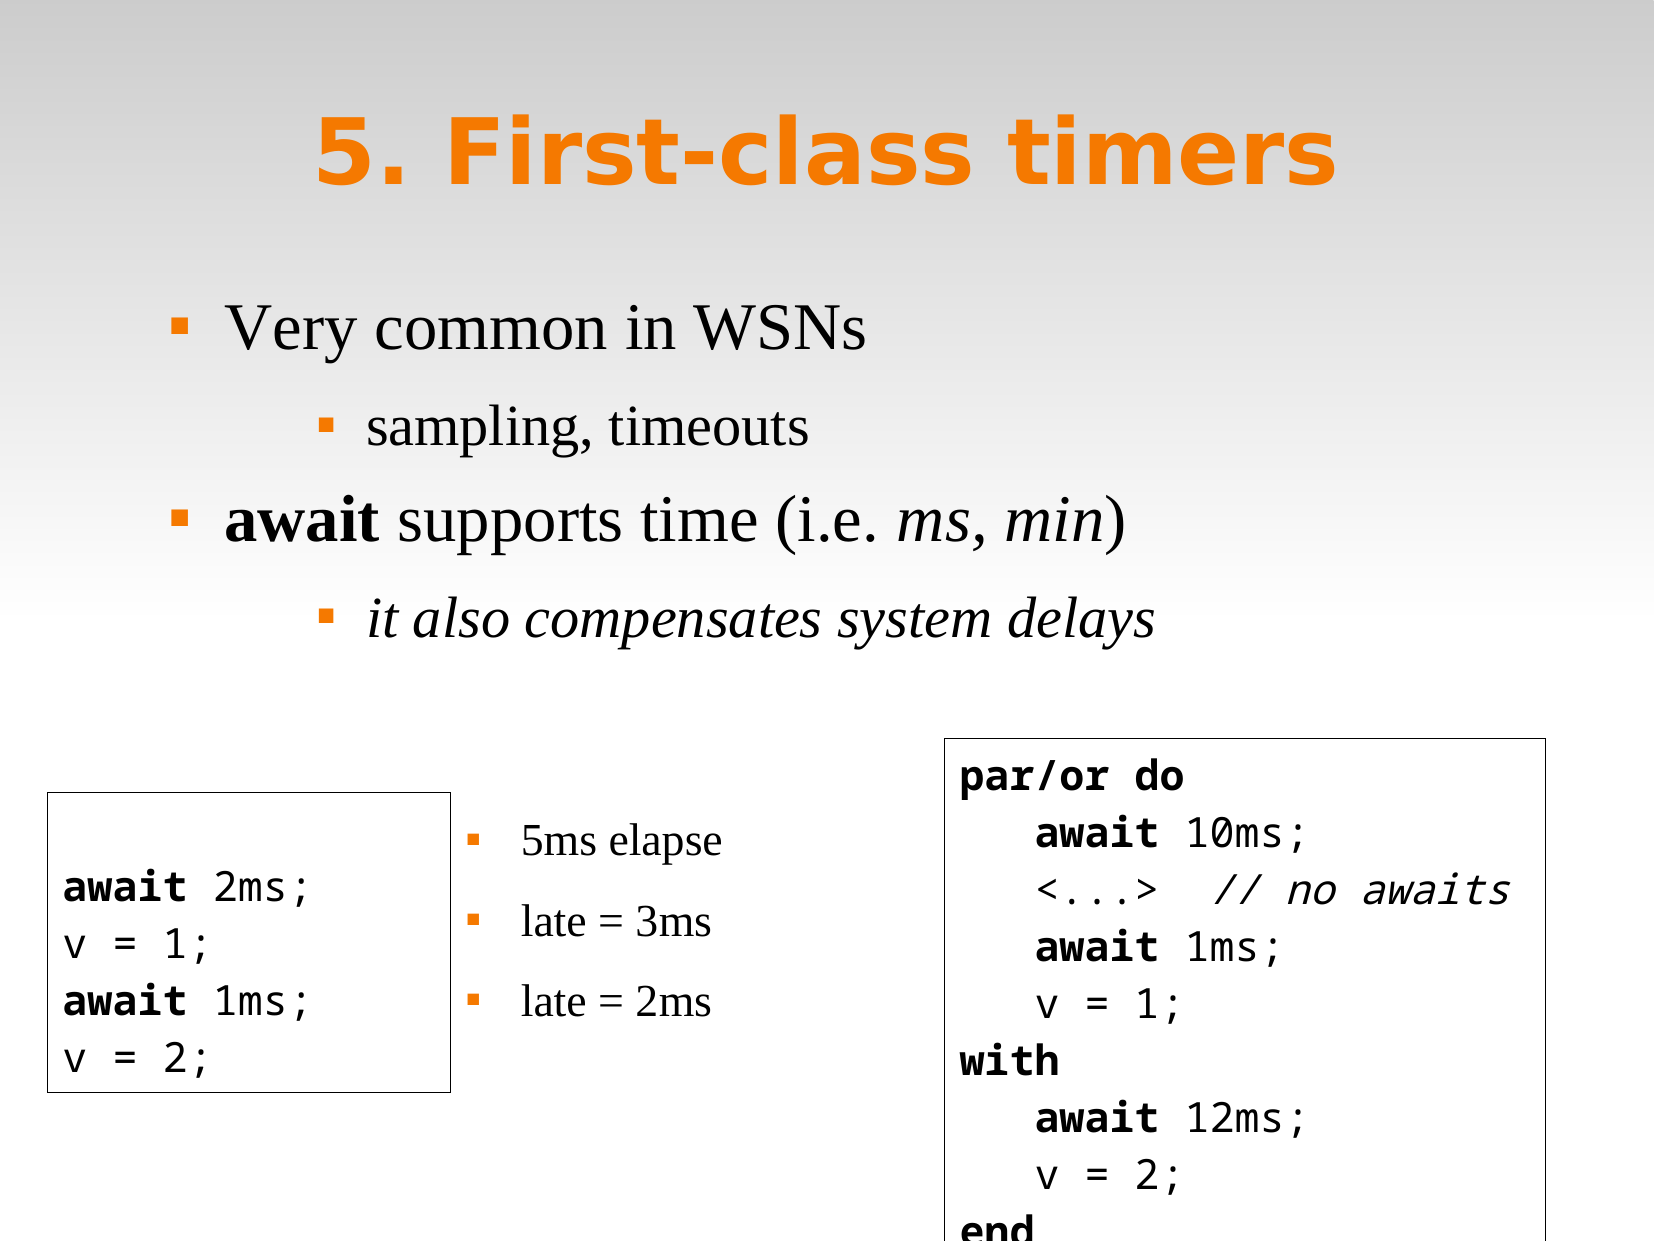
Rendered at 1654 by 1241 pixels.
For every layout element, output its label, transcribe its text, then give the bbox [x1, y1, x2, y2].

list Very common in WSNs sampling, timeouts await supports time (i.e. ms, min) it also compensates system delays [82, 290, 1571, 1109]
list 5ms elapse late = 3ms late = 2ms [379, 814, 826, 1078]
text_box await 2ms; v = 1; await 1ms; v = 2; [47, 792, 82, 1092]
title 5. First-class timers [82, 49, 1571, 257]
text_box par/or do await 10ms; <...> // no awaits await 1ms; v = 1; with await 12ms; v = 2; end [944, 738, 1546, 1197]
